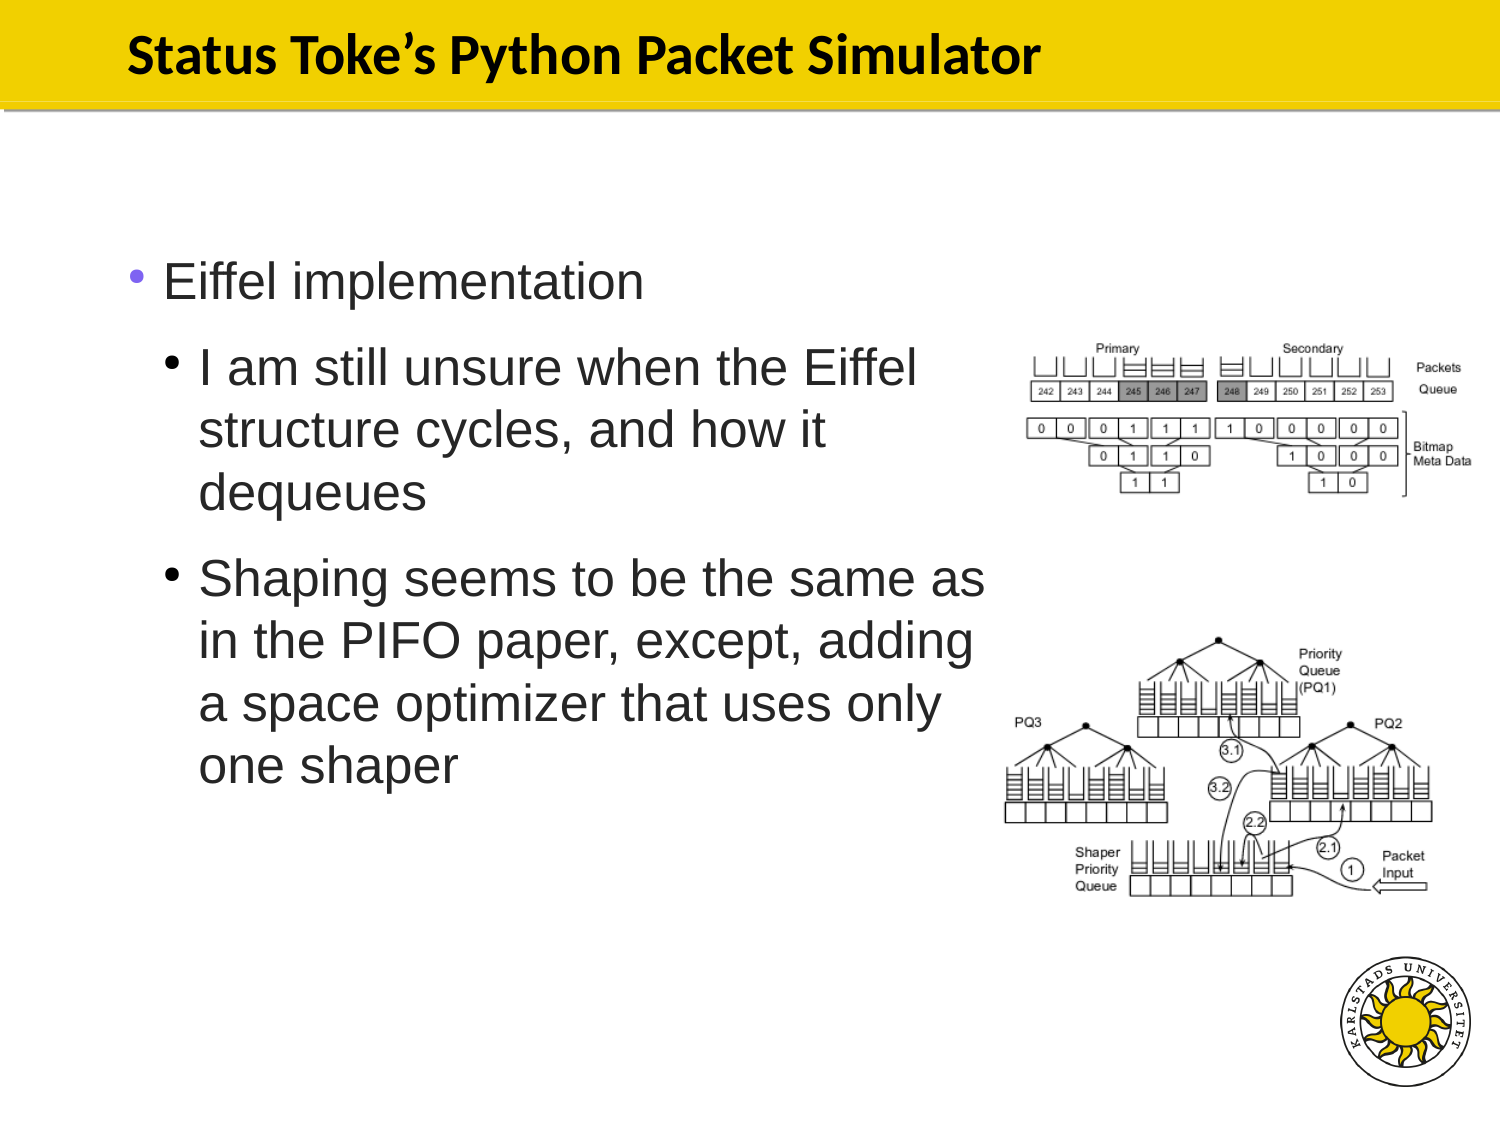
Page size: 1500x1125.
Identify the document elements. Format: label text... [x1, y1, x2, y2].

picture [975, 626, 1471, 904]
picture [1340, 948, 1471, 1095]
title Status Toke’s Python Packet Simulator [112, 0, 1388, 102]
picture [1007, 329, 1488, 506]
list Eiffel implementation I am still unsure when the Eiffel structure cycles, and how it dequeues Shaping seems to be the same as in the PIFO paper, except, adding a space optimizer that uses only one shaper [112, 166, 1006, 970]
